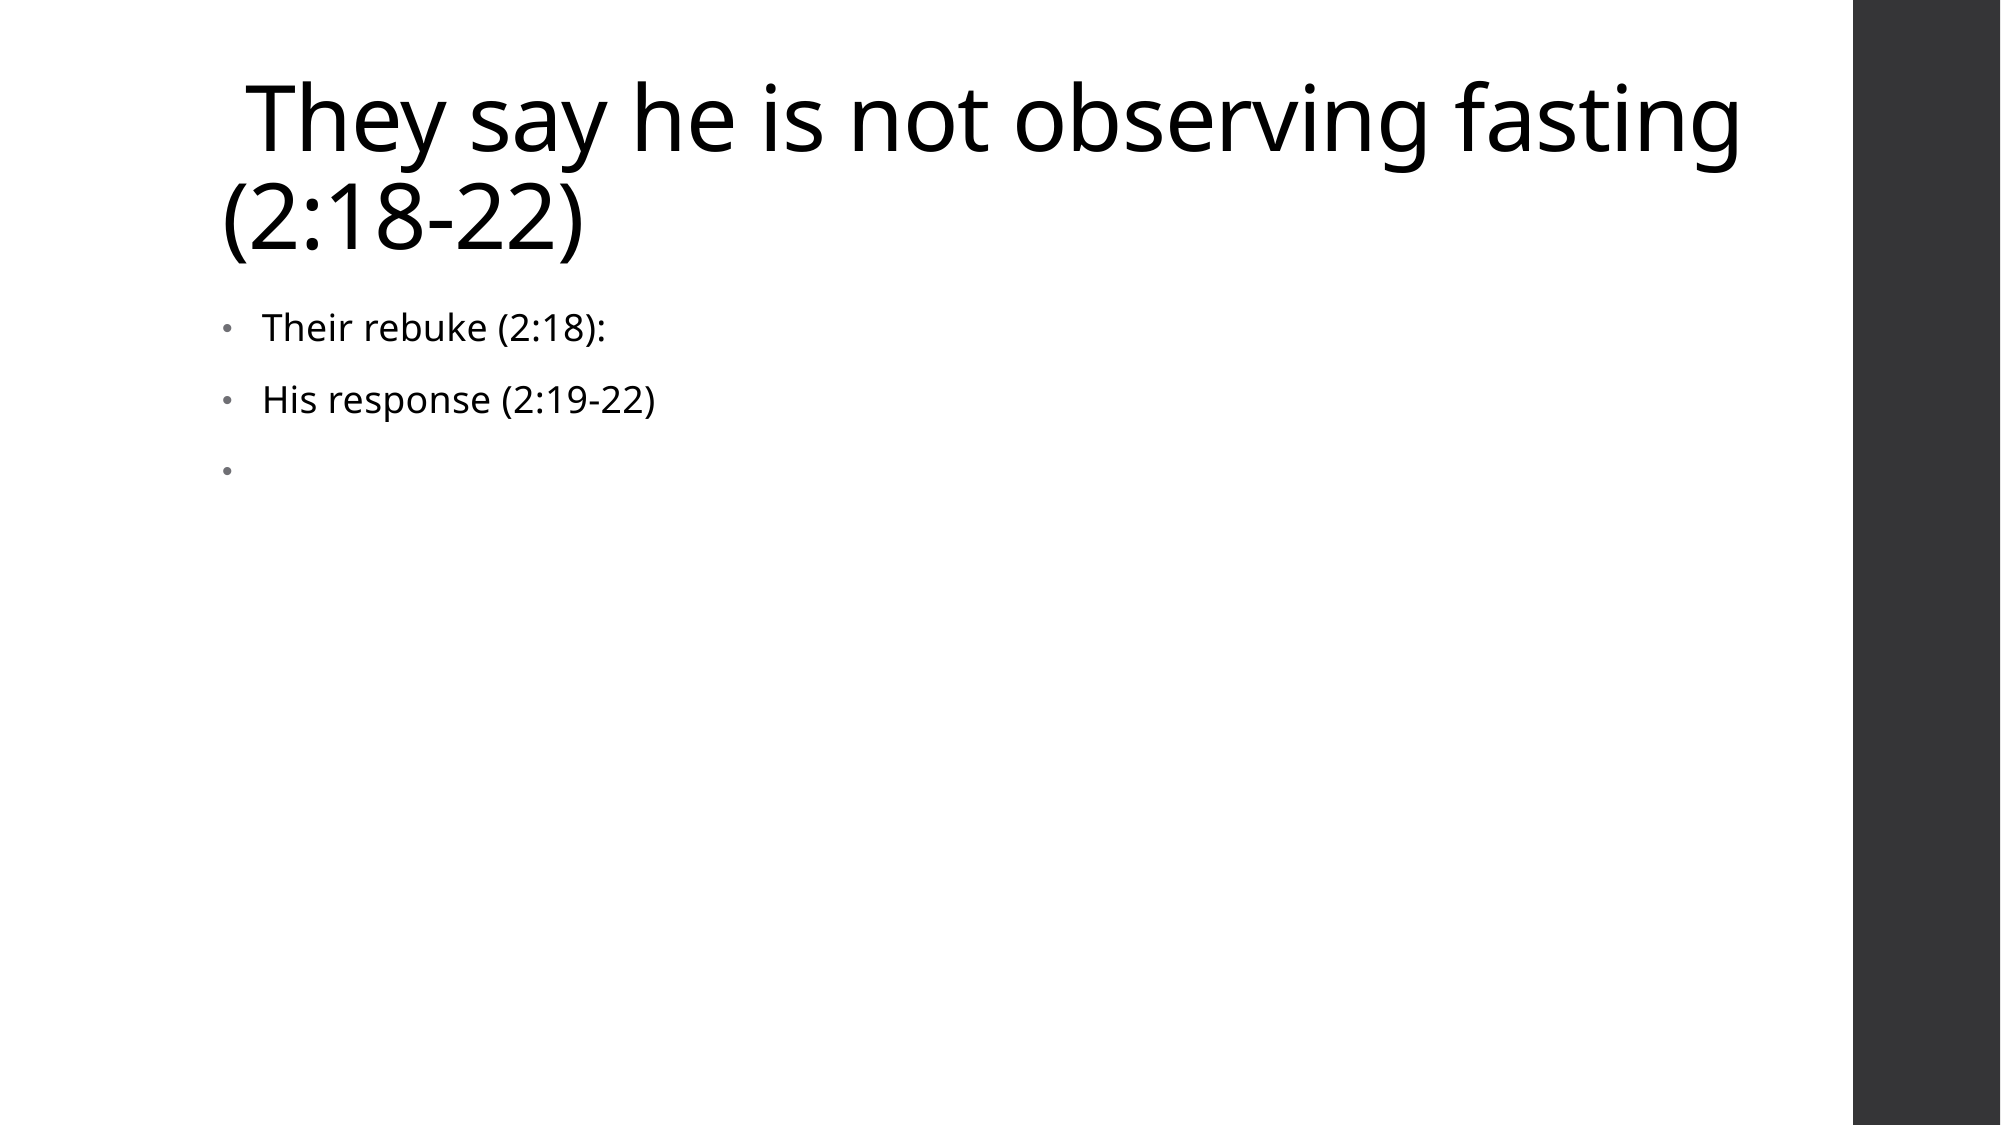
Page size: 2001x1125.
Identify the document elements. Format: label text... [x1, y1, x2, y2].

list Their rebuke (2:18): His response (2:19-22) [206, 299, 1617, 1014]
title They say he is not observing fasting (2:18-22) [206, 60, 1797, 278]
